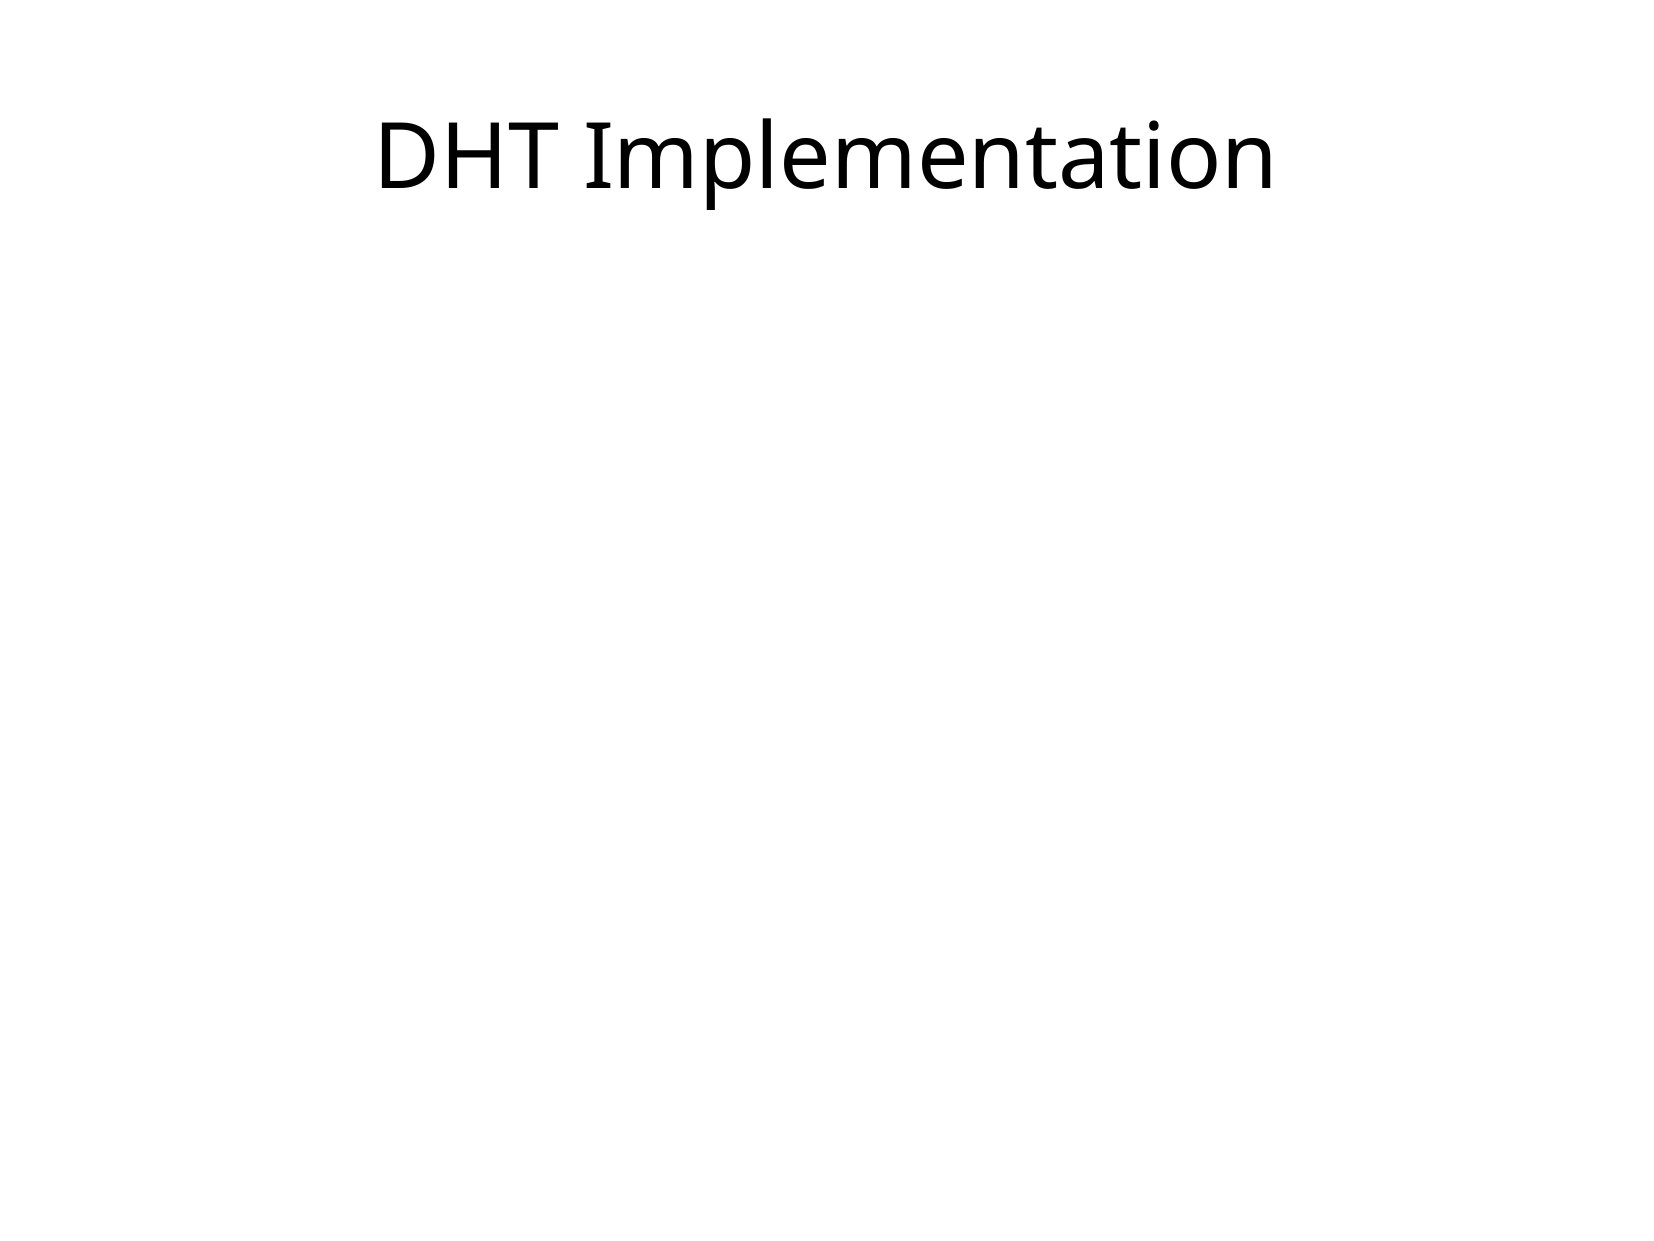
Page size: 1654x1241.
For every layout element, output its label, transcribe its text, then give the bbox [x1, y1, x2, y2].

title DHT Implementation [82, 49, 1571, 257]
